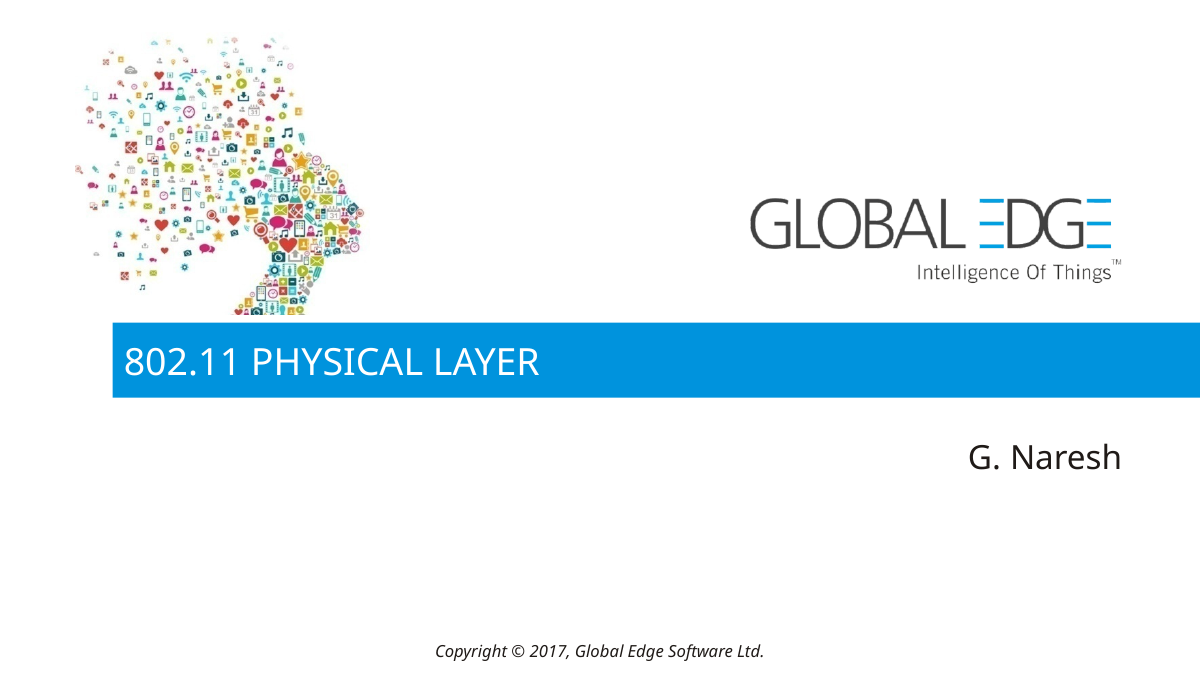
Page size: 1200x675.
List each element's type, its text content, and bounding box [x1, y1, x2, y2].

list G. Naresh [885, 425, 1158, 487]
title 802.11 PHYSICAL LAYER [112, 322, 1200, 398]
picture [75, 0, 377, 315]
picture [740, 187, 1131, 293]
